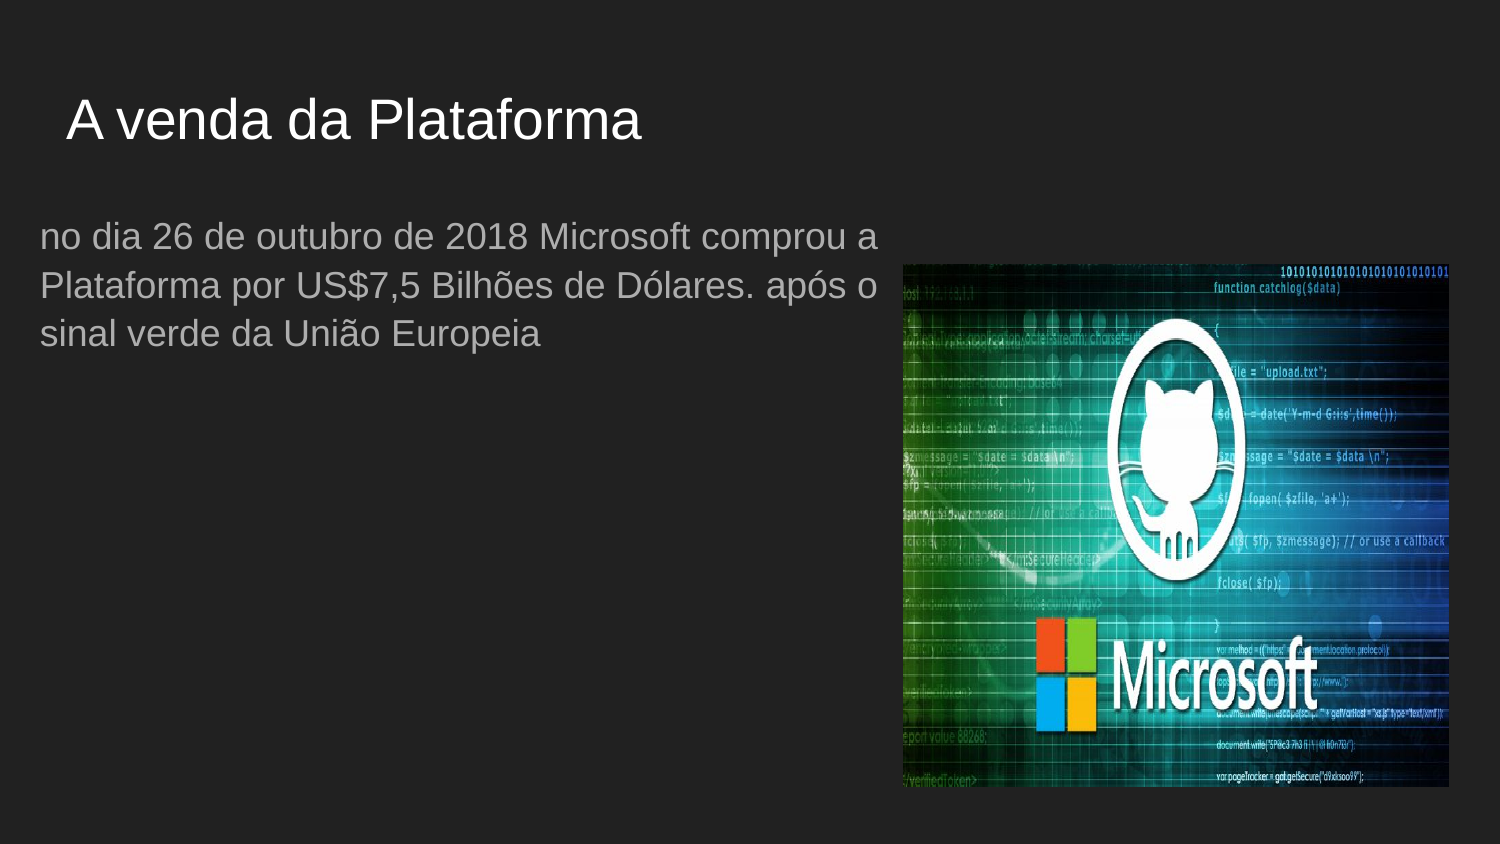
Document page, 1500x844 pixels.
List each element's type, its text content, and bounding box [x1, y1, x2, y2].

list no dia 26 de outubro de 2018 Microsoft comprou a Plataforma por US$7,5 Bilhões de Dólares. após o sinal verde da União Europeia [25, 194, 951, 755]
picture [903, 264, 1449, 787]
title A venda da Plataforma [51, 72, 1449, 167]
